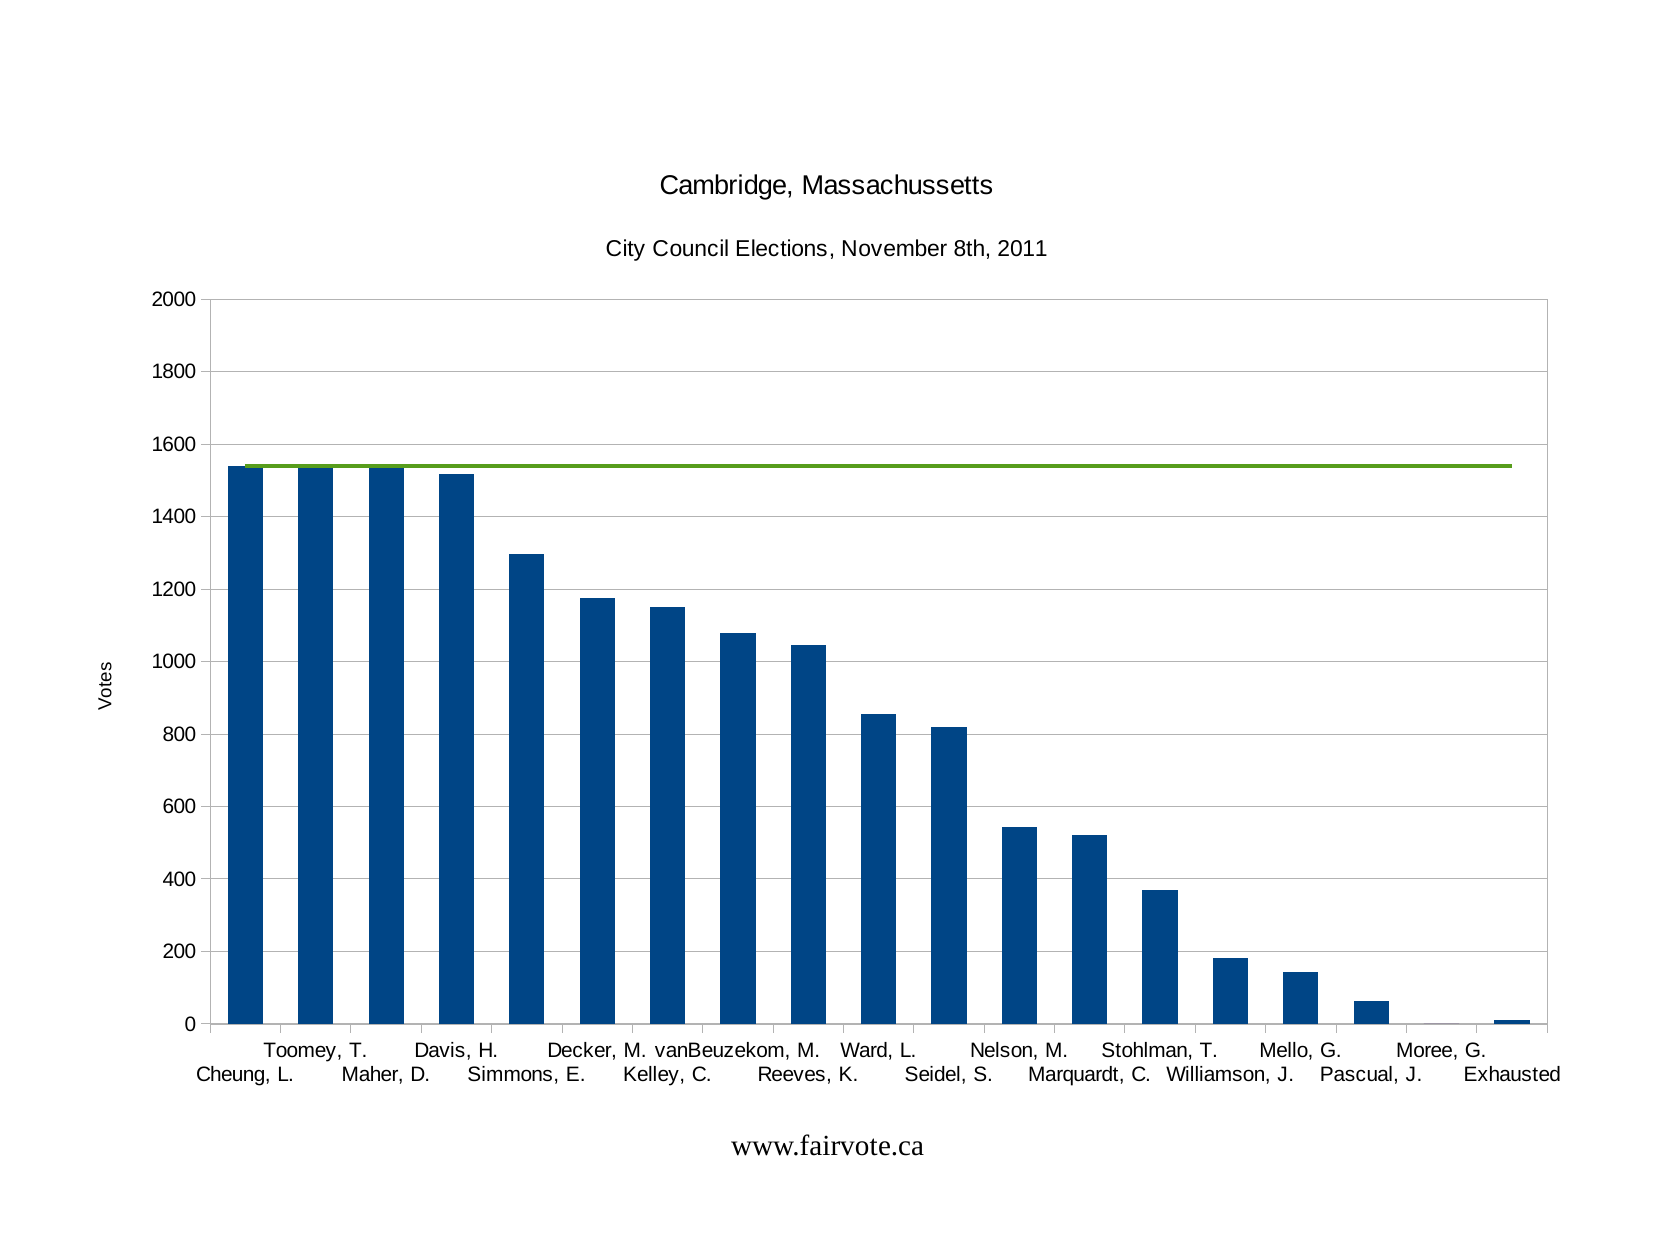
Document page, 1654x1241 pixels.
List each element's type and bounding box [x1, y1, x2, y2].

chart [61, 135, 1592, 1106]
